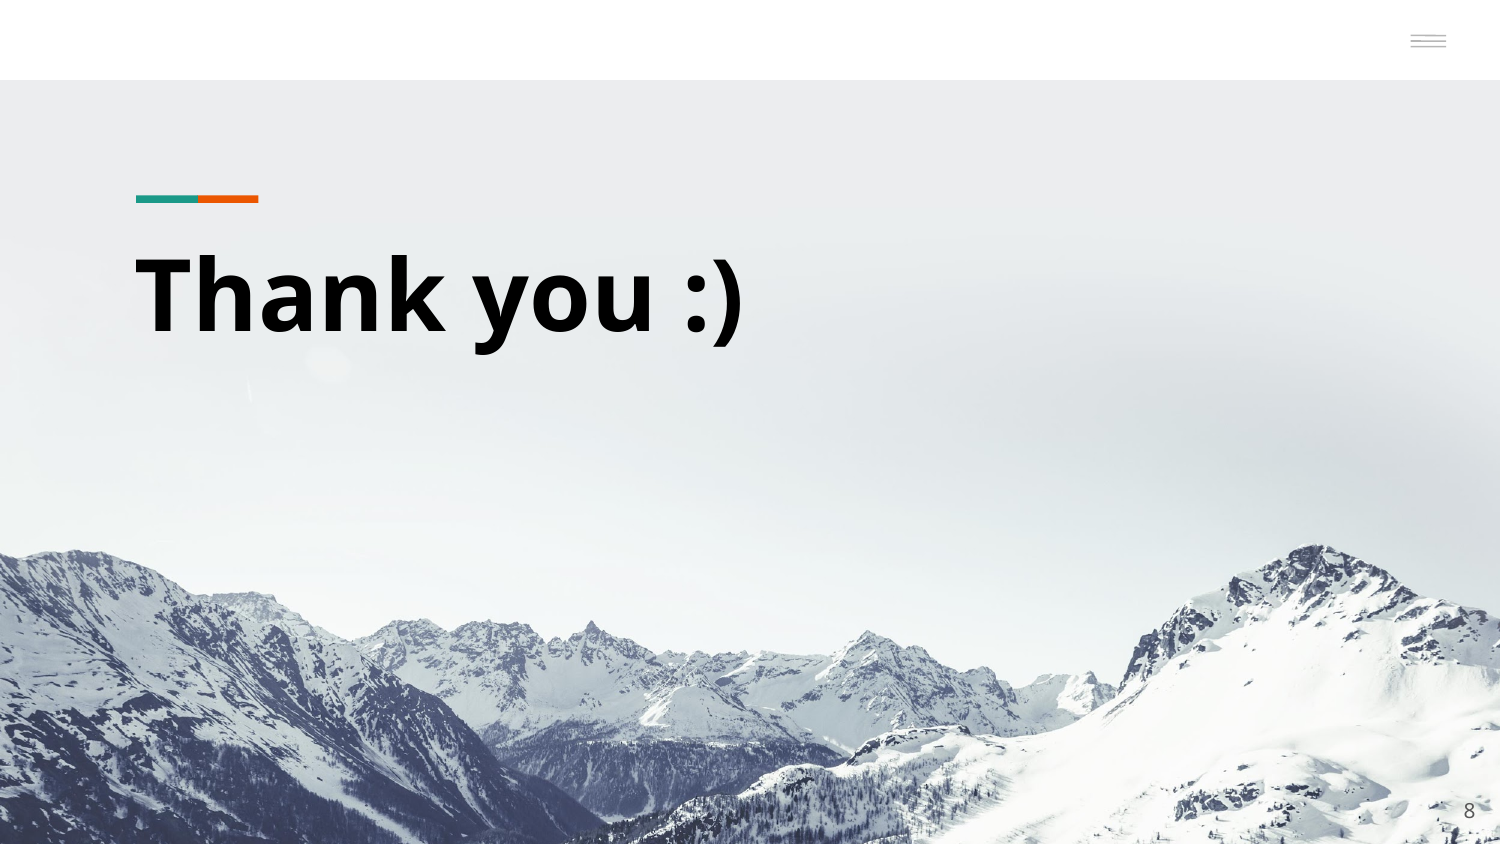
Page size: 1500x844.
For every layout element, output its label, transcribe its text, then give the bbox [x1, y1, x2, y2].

slide_number <number> [1400, 779, 1491, 844]
picture [0, 80, 1500, 791]
title Thank you :) [119, 216, 1381, 490]
